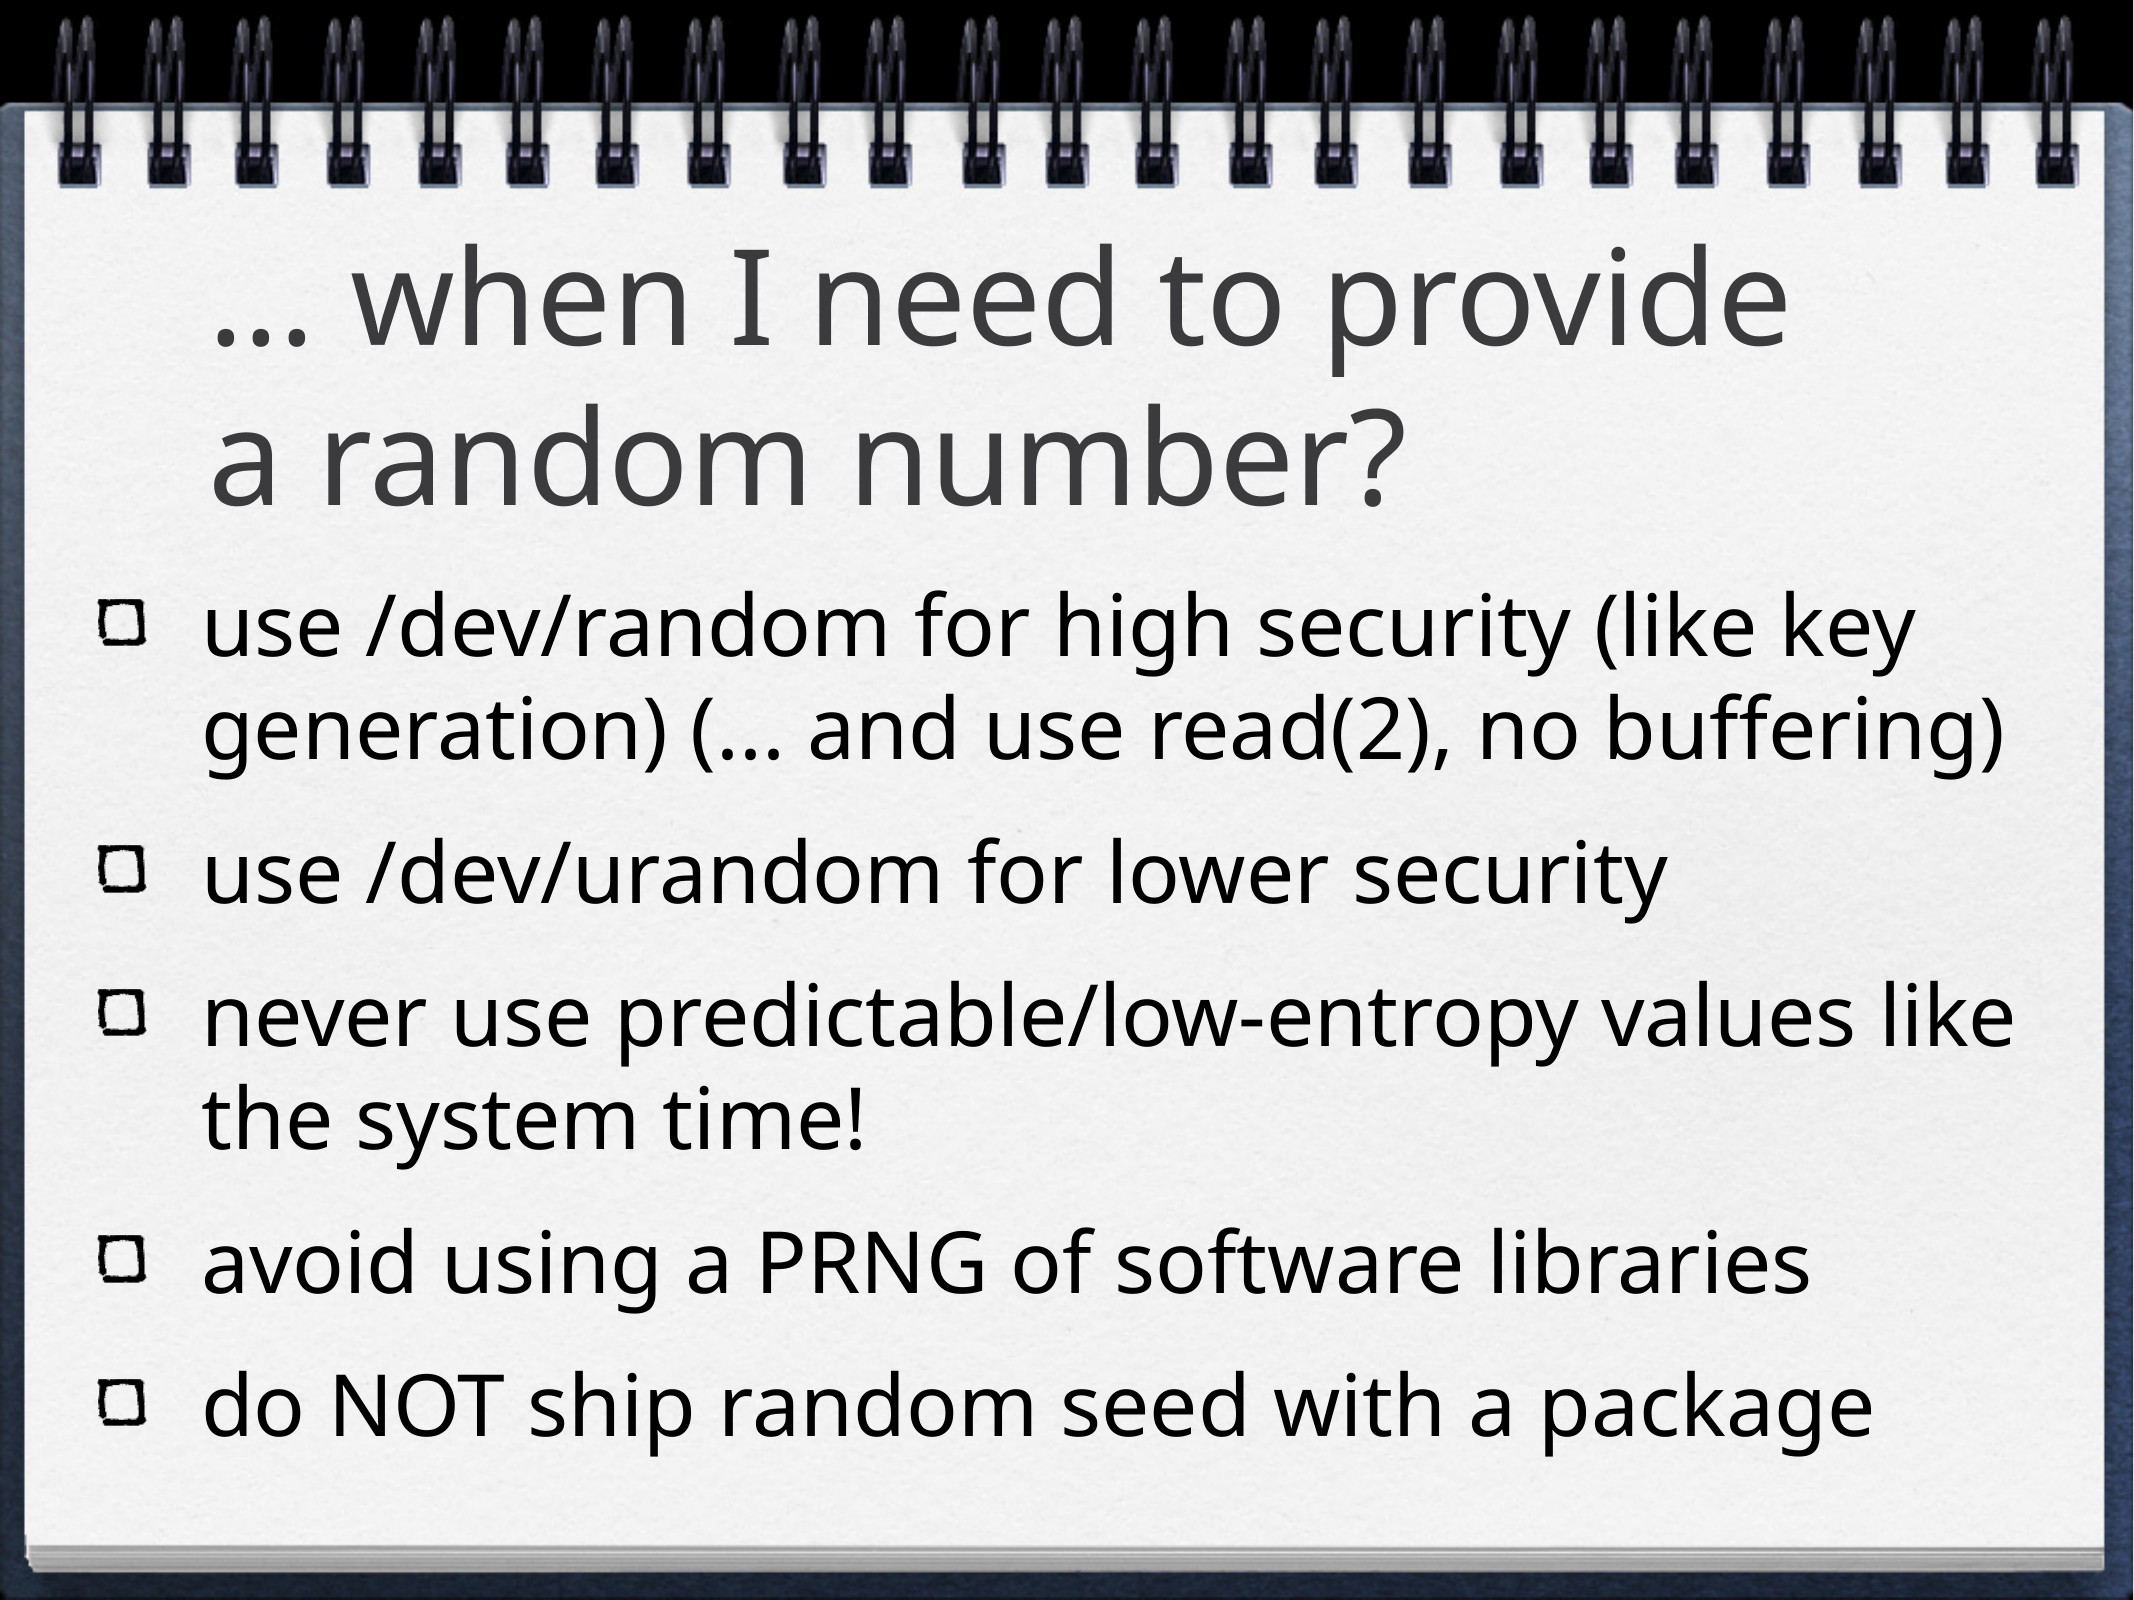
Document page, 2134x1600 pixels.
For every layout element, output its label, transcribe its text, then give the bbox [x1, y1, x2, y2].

title ... when I need to provide a random number? [200, 203, 1900, 512]
list use /dev/random for high security (like key generation) (... and use read(2), no buffering) use /dev/urandom for lower security never use predictable/low-entropy values like the system time! avoid using a PRNG of software libraries do NOT ship random seed with a package [54, 512, 2046, 1513]
picture [0, 0, 2134, 1600]
